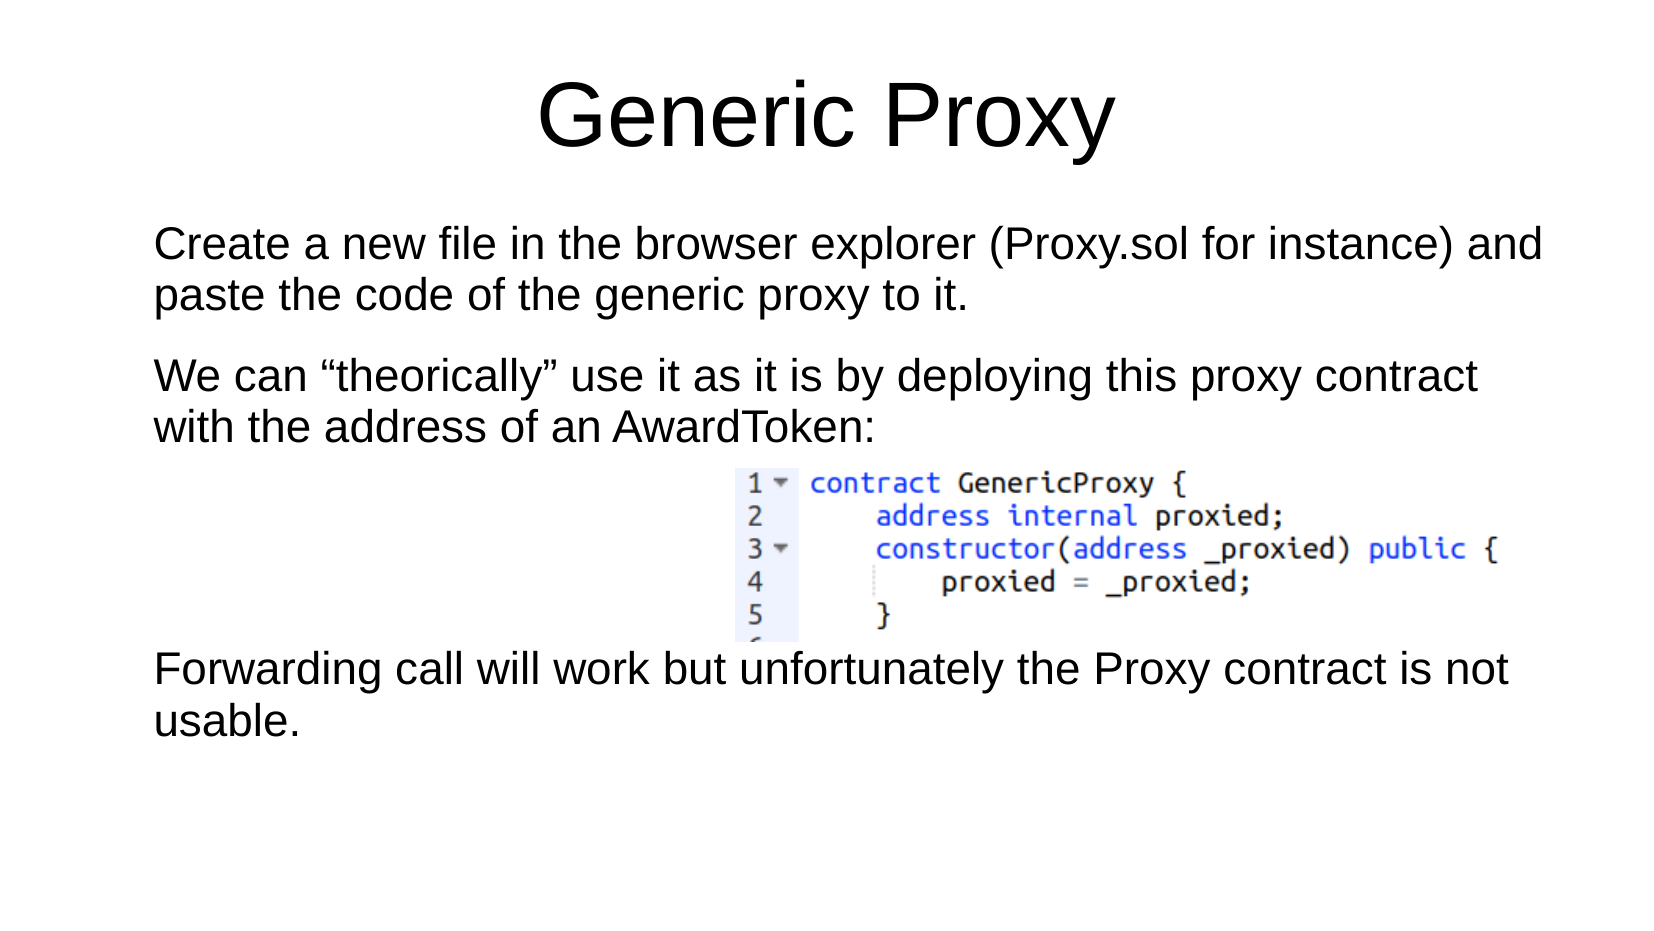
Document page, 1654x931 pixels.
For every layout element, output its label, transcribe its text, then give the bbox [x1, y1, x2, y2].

picture [735, 468, 1539, 642]
title Generic Proxy [82, 37, 1571, 193]
list Create a new file in the browser explorer (Proxy.sol for instance) and paste the code of the generic proxy to it. We can “theorically” use it as it is by deploying this proxy contract with the address of an AwardToken: Forwarding call will work but unfortunately the Proxy contract is not usable. [82, 217, 1571, 758]
